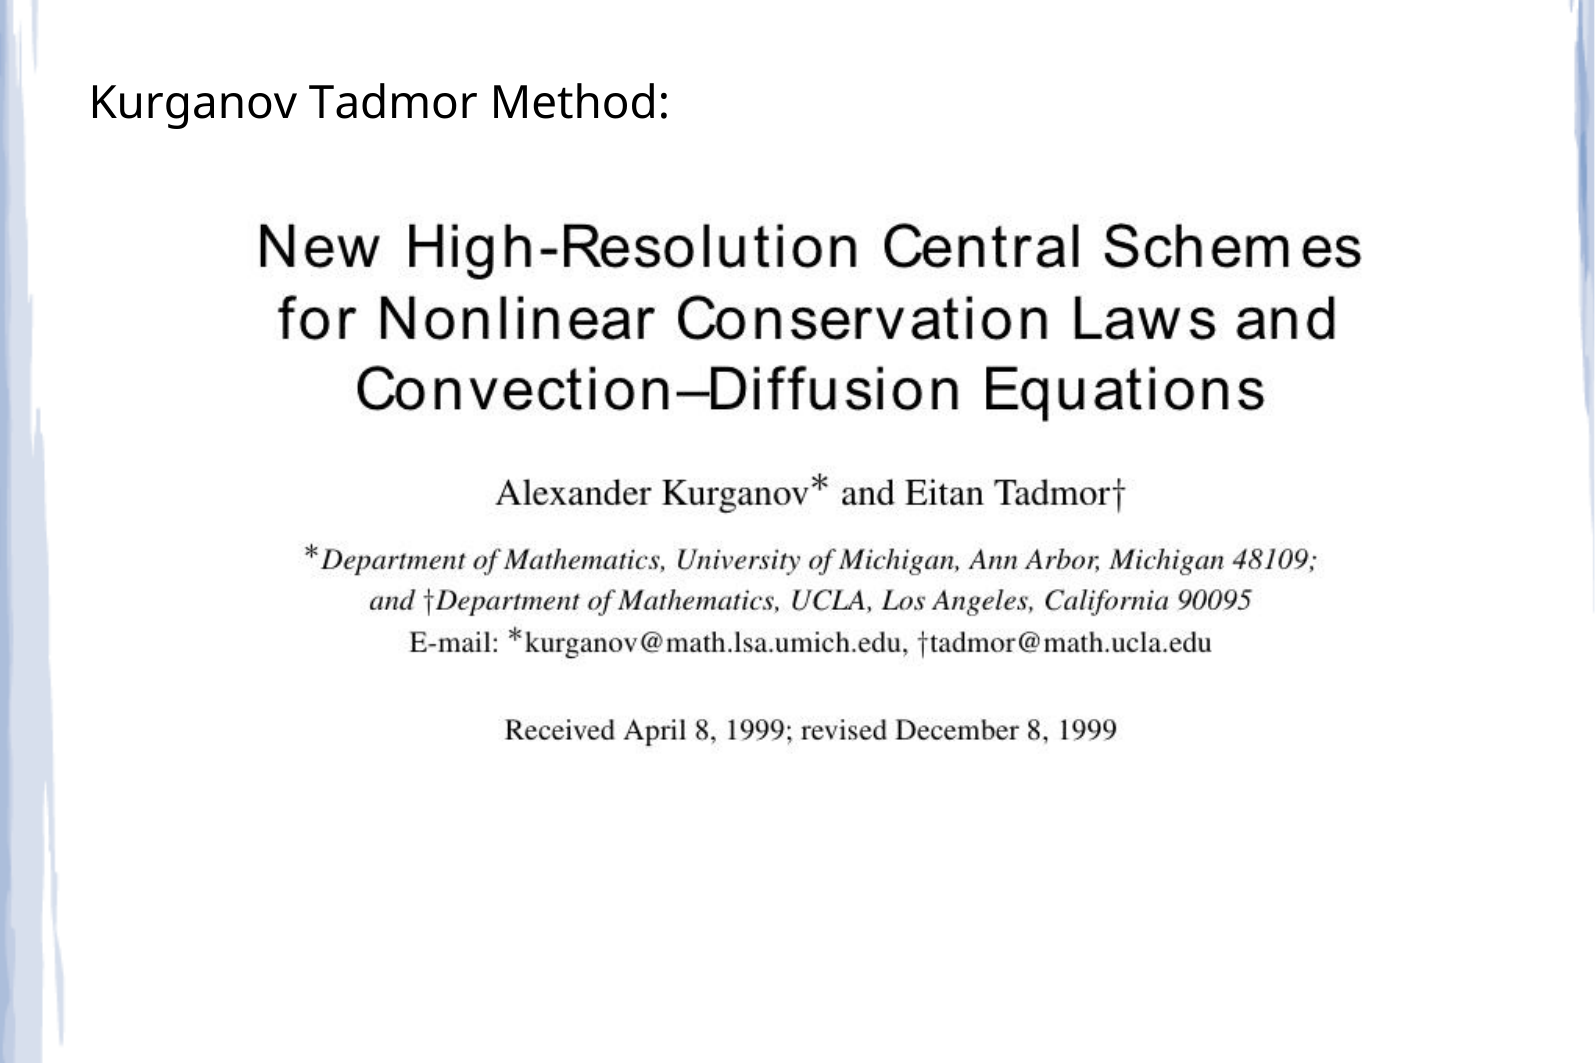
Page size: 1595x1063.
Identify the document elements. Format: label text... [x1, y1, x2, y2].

text_box Kurganov Tadmor Method: [88, 53, 1524, 148]
picture [0, 0, 1595, 1063]
